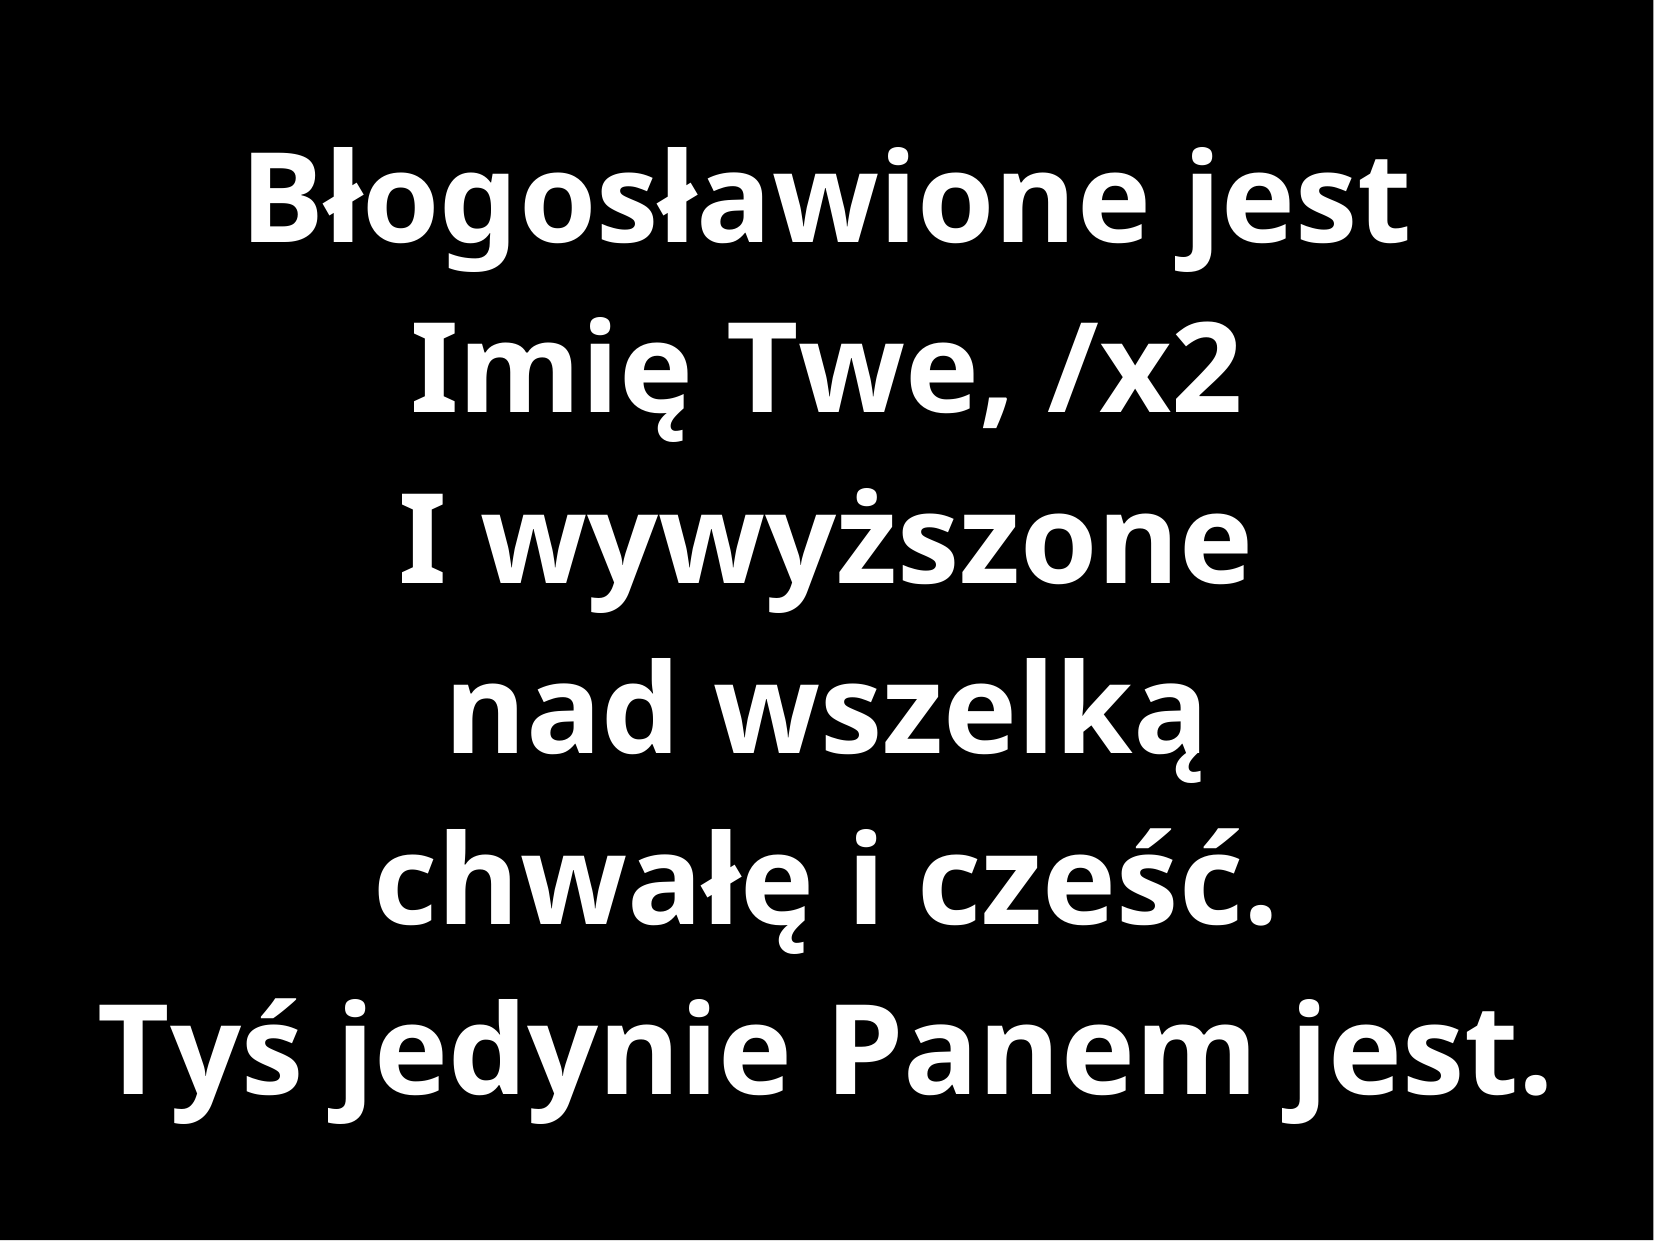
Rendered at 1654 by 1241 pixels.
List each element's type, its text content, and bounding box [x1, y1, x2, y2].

title Błogosławione jest Imię Twe, /x2 I wywyższone nad wszelką chwałę i cześć. Tyś jedynie Panem jest. [0, 0, 1654, 1241]
